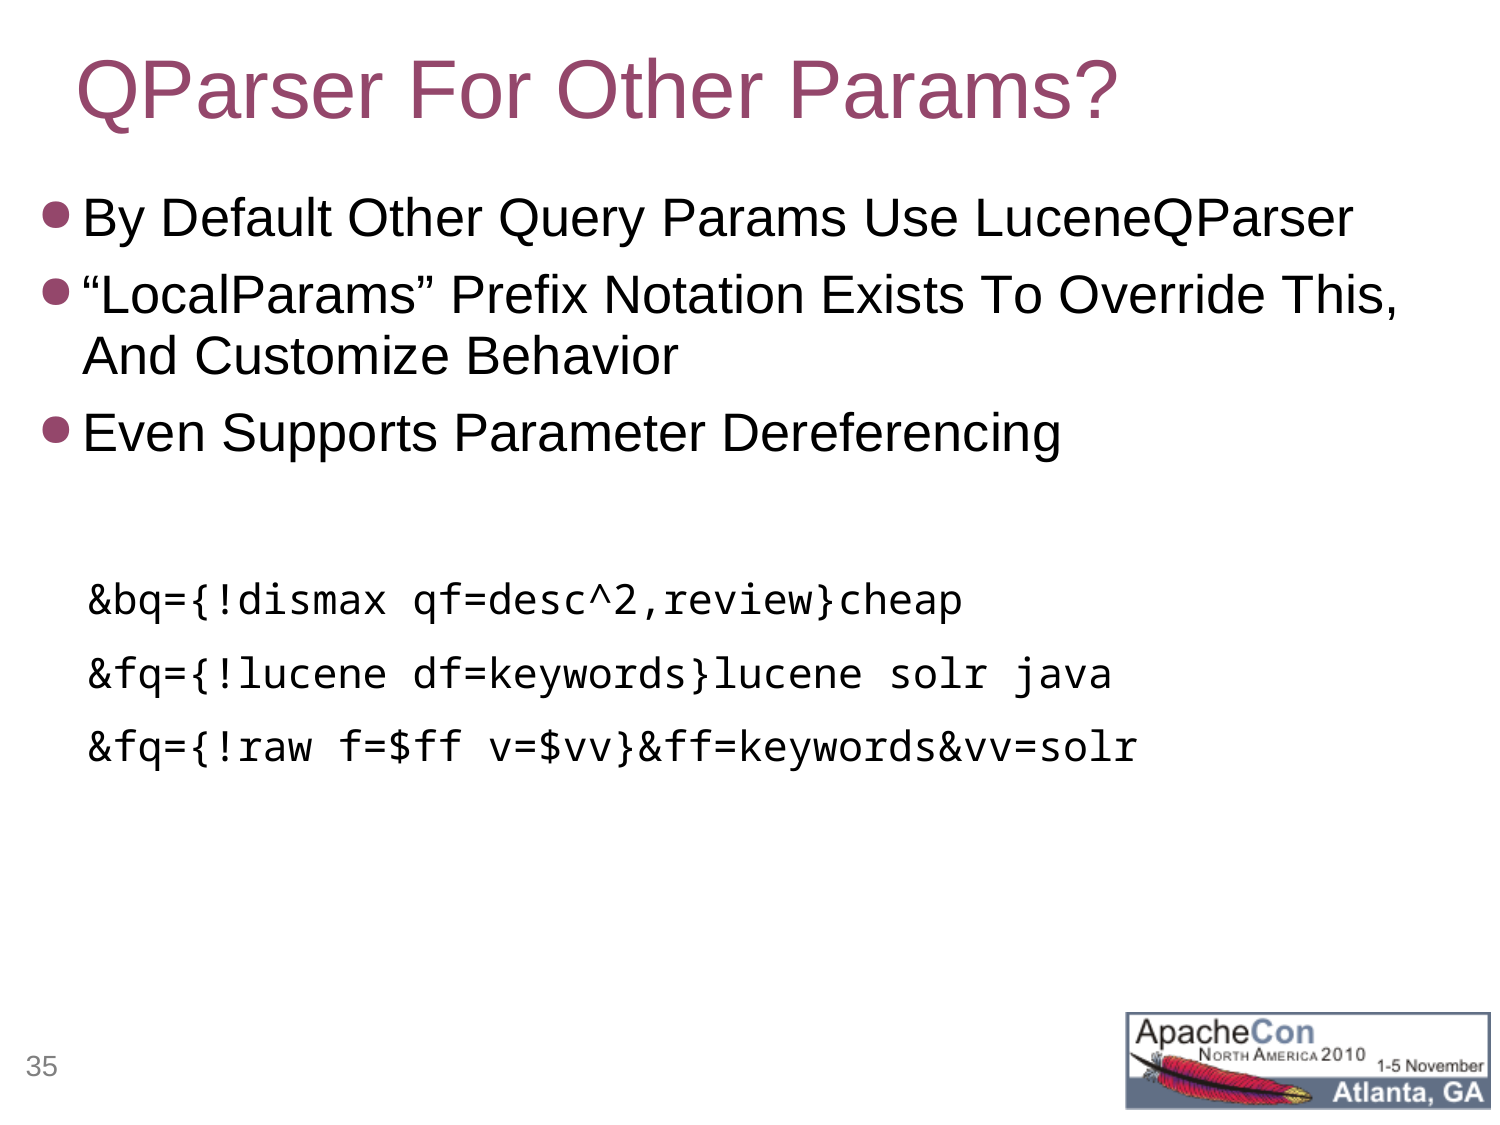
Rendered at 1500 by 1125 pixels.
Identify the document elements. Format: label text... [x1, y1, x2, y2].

picture [1125, 1012, 1491, 1110]
title QParser For Other Params? [75, 0, 1425, 181]
list By Default Other Query Params Use LuceneQParser “LocalParams” Prefix Notation Exists To Override This, And Customize Behavior Even Supports Parameter Dereferencing &bq={!dismax qf=desc^2,review}cheap &fq={!lucene df=keywords}lucene solr java &fq={!raw f=$ff v=$vv}&ff=keywords&vv=solr [37, 187, 1463, 1006]
